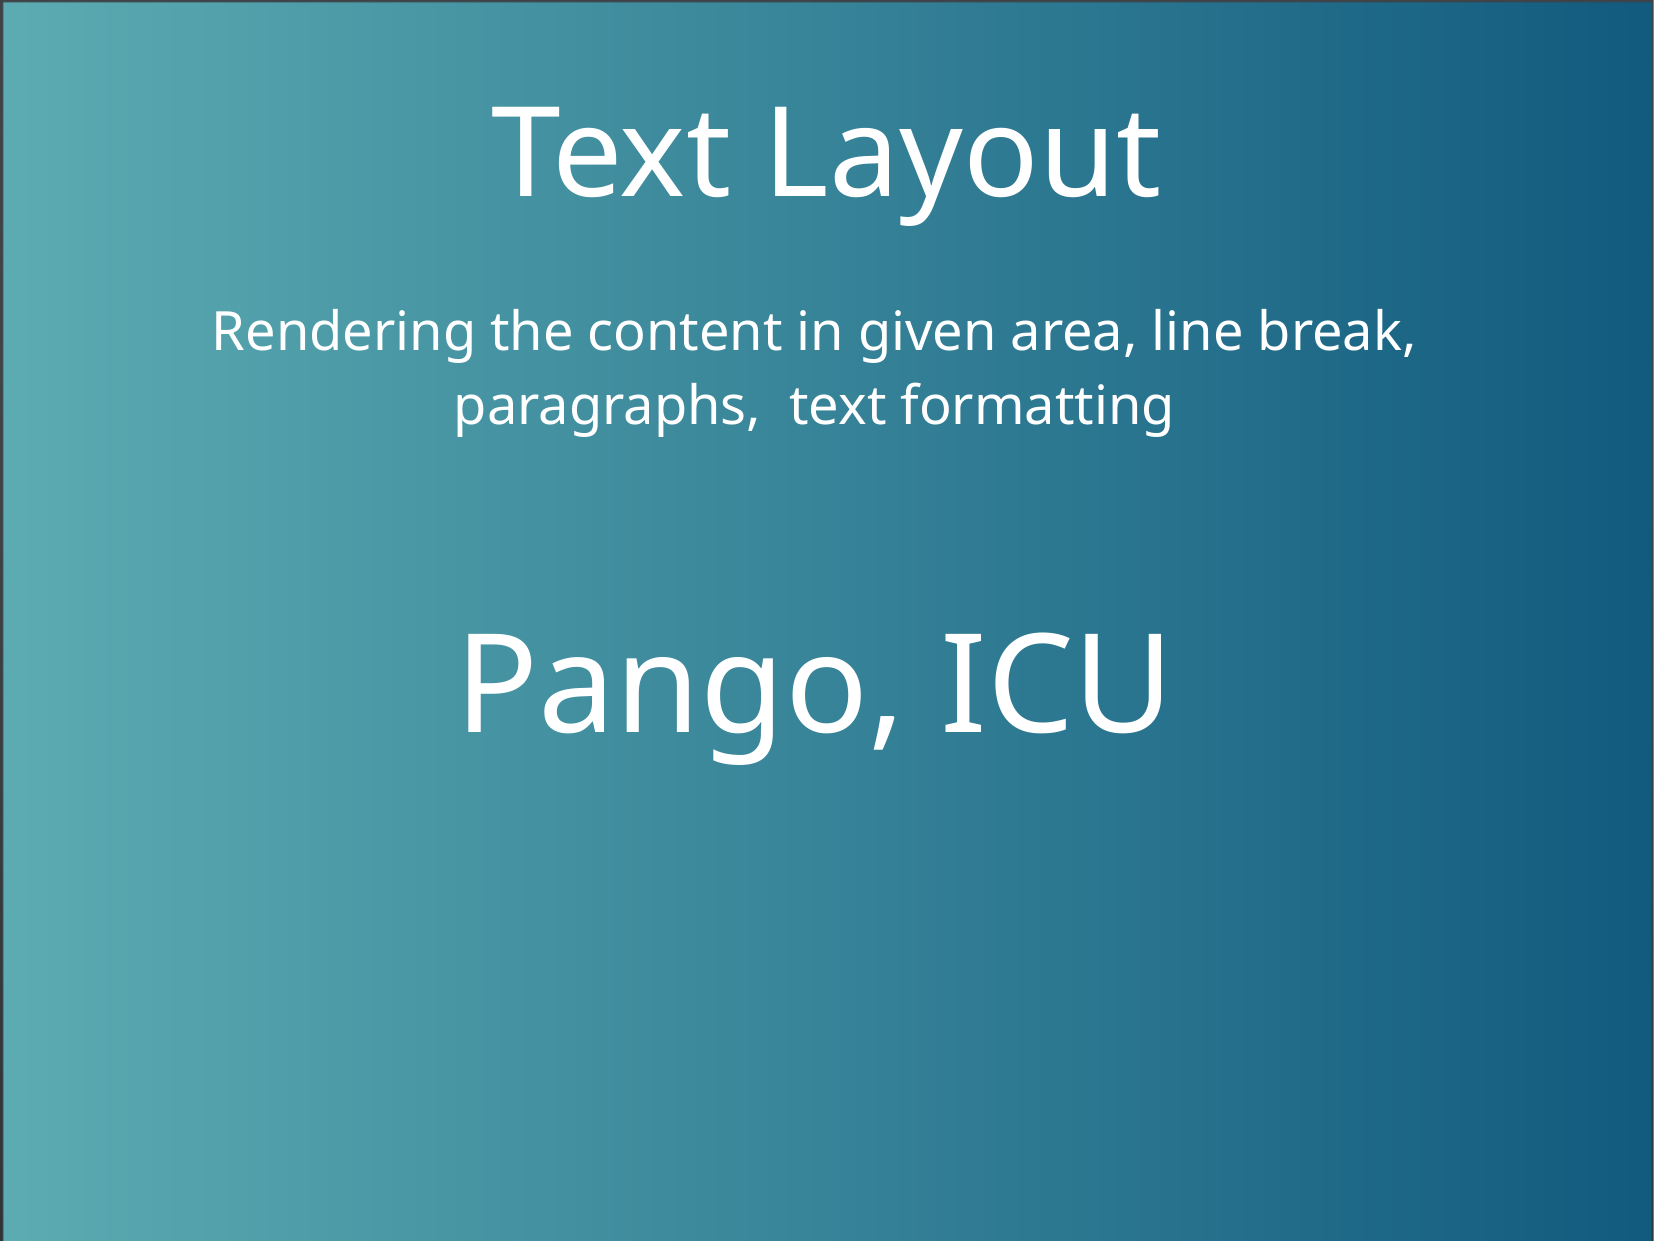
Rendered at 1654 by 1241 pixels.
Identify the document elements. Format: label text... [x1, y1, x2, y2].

subtitle Text Layout [82, 47, 1571, 249]
picture [0, 0, 1654, 1241]
text_box Pango, ICU [70, 561, 1560, 798]
text_box Rendering the content in given area, line break, paragraphs, text formatting [70, 248, 1559, 485]
